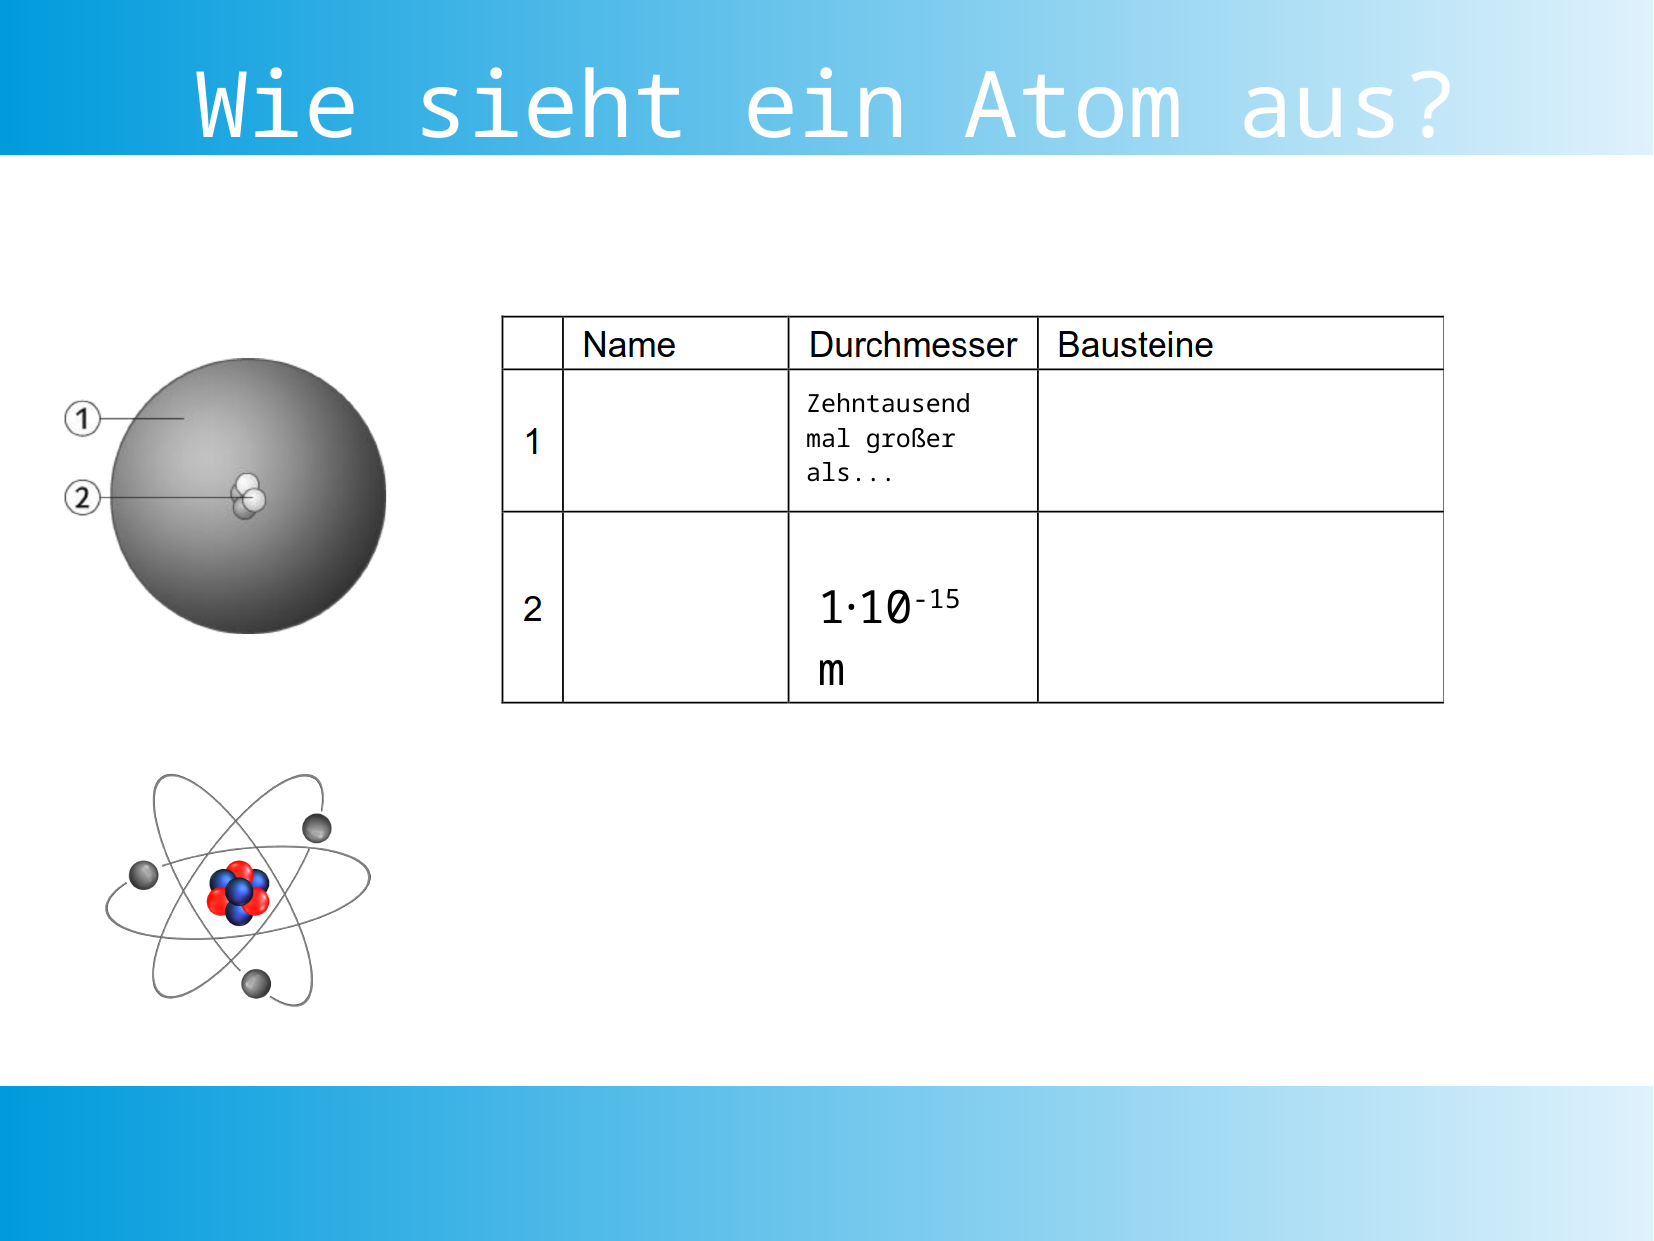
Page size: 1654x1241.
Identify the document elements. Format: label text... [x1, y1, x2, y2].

picture [52, 755, 449, 1021]
text_box Zehntausend mal großer als... [791, 378, 1040, 461]
title Wie sieht ein Atom aus? [82, 40, 1571, 163]
picture [484, 307, 1444, 709]
text_box 1·10-15 m [803, 566, 1016, 643]
picture [47, 330, 402, 650]
